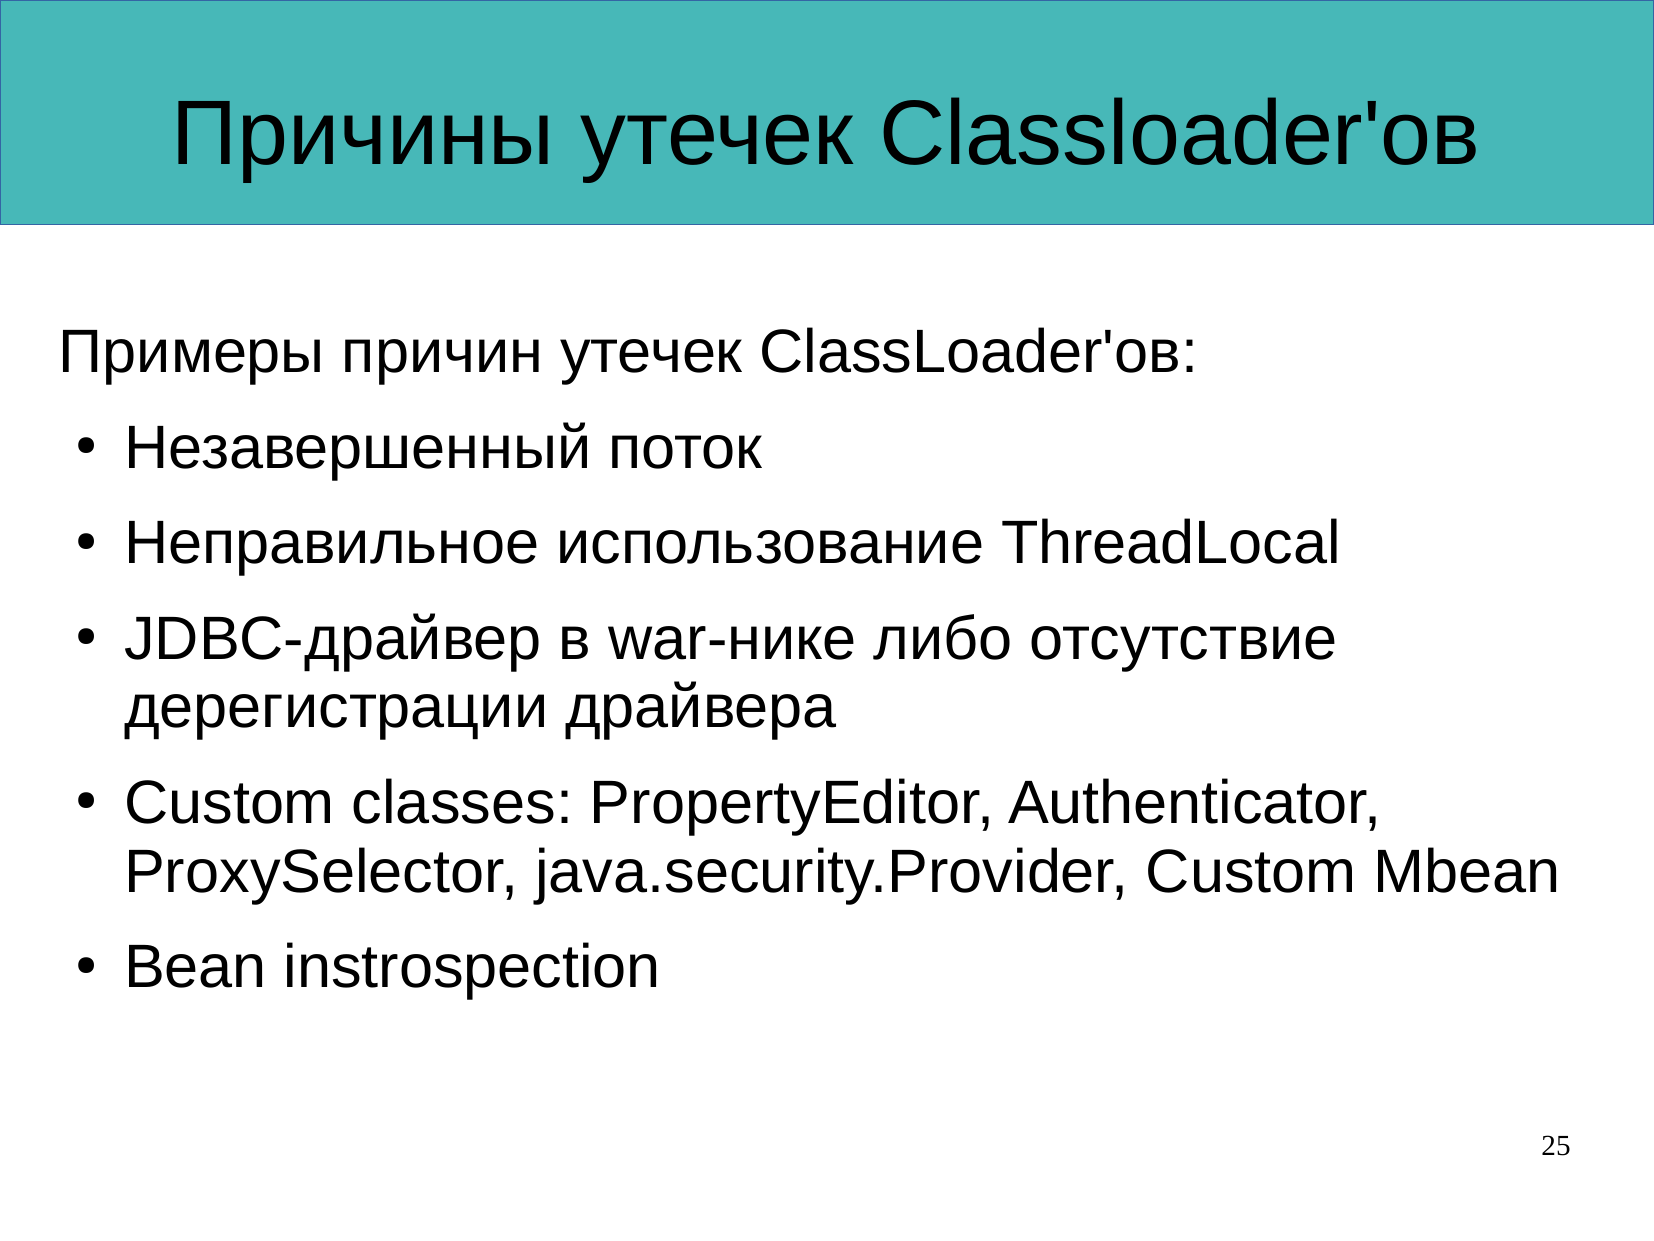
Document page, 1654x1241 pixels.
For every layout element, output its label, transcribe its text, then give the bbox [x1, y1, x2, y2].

title Причины утечек Classloader'ов [82, 29, 1571, 237]
list Примеры причин утечек ClassLoader'ов: Незавершенный поток Неправильное использование ThreadLocal JDBC-драйвер в war-нике либо отсутствие дерегистрации драйвера Custom classes: PropertyEditor, Authenticator, ProxySelector, java.security.Provider, Custom Mbean Bean instrospection [59, 290, 1583, 1028]
